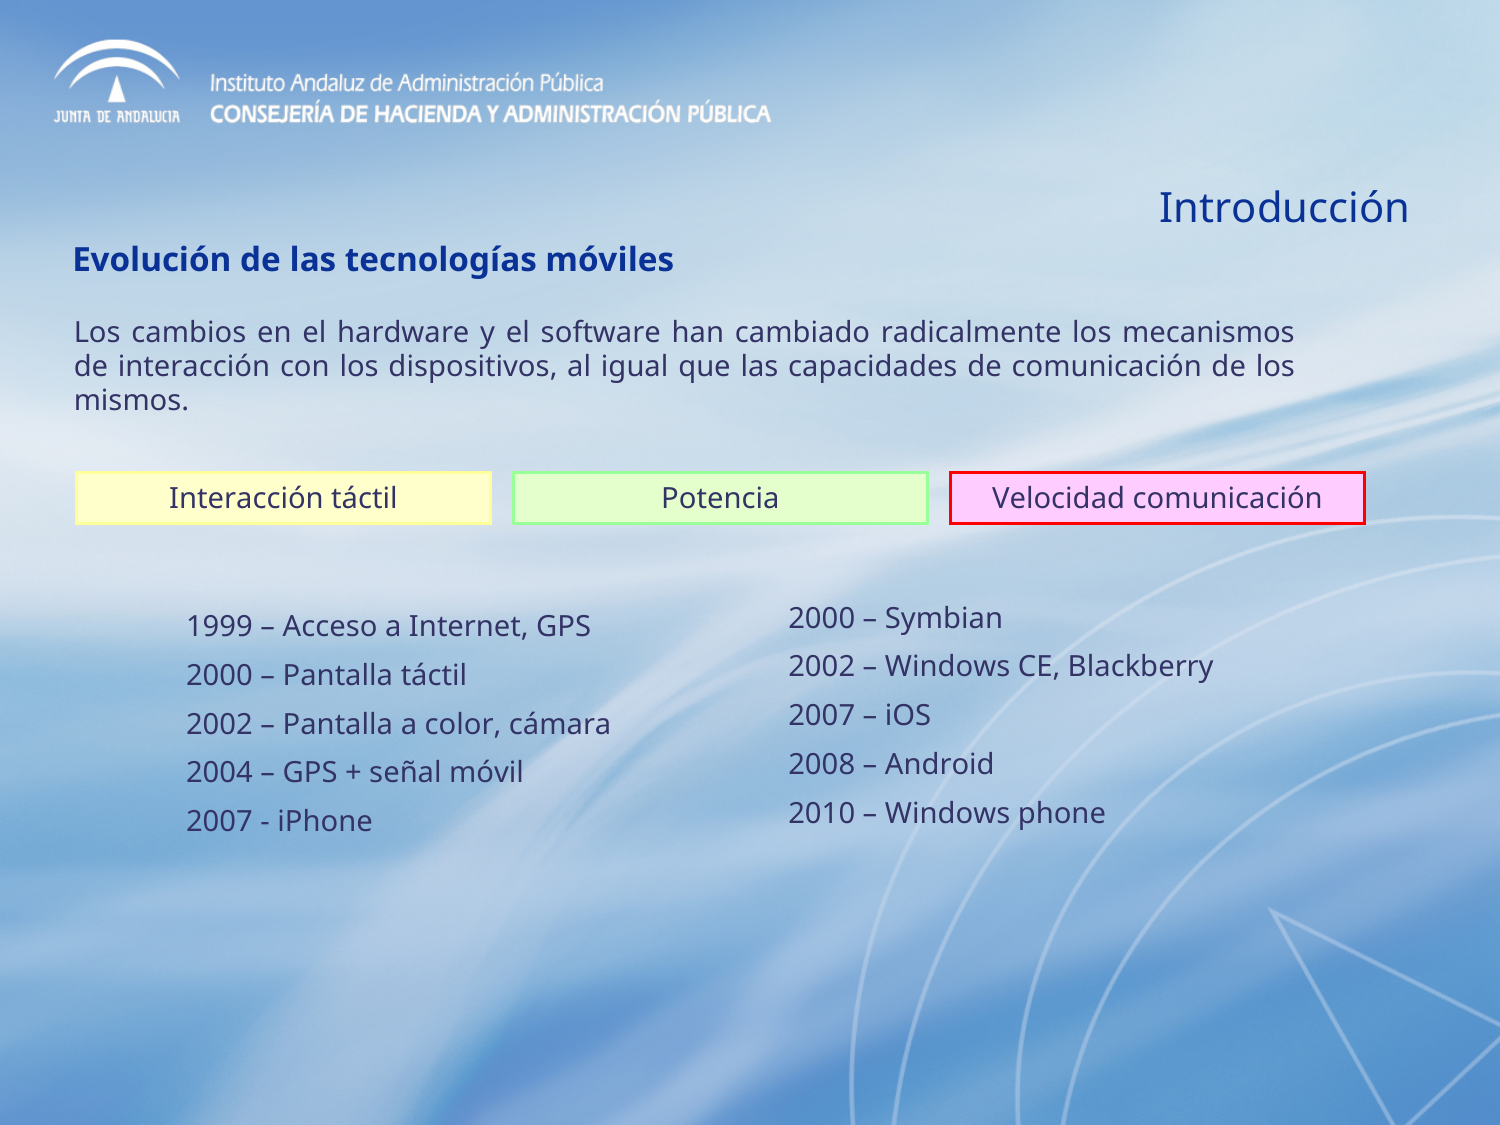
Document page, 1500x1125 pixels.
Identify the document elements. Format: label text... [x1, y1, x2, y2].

text_box 1999 – Acceso a Internet, GPS 2000 – Pantalla táctil 2002 – Pantalla a color, cámara 2004 – GPS + señal móvil 2007 - iPhone [171, 601, 810, 847]
text_box Los cambios en el hardware y el software han cambiado radicalmente los mecanismos de interacción con los dispositivos, al igual que las capacidades de comunicación de los mismos. [59, 307, 1312, 426]
picture [0, 0, 1500, 1125]
list Evolución de las tecnologías móviles [57, 230, 1408, 1028]
text_box Velocidad comunicación [950, 472, 1365, 524]
title Introducción [75, 137, 1426, 275]
text_box 2000 – Symbian 2002 – Windows CE, Blackberry 2007 – iOS 2008 – Android 2010 – Windows phone [773, 593, 1412, 838]
text_box Interacción táctil [76, 472, 491, 524]
text_box Potencia [513, 472, 928, 524]
